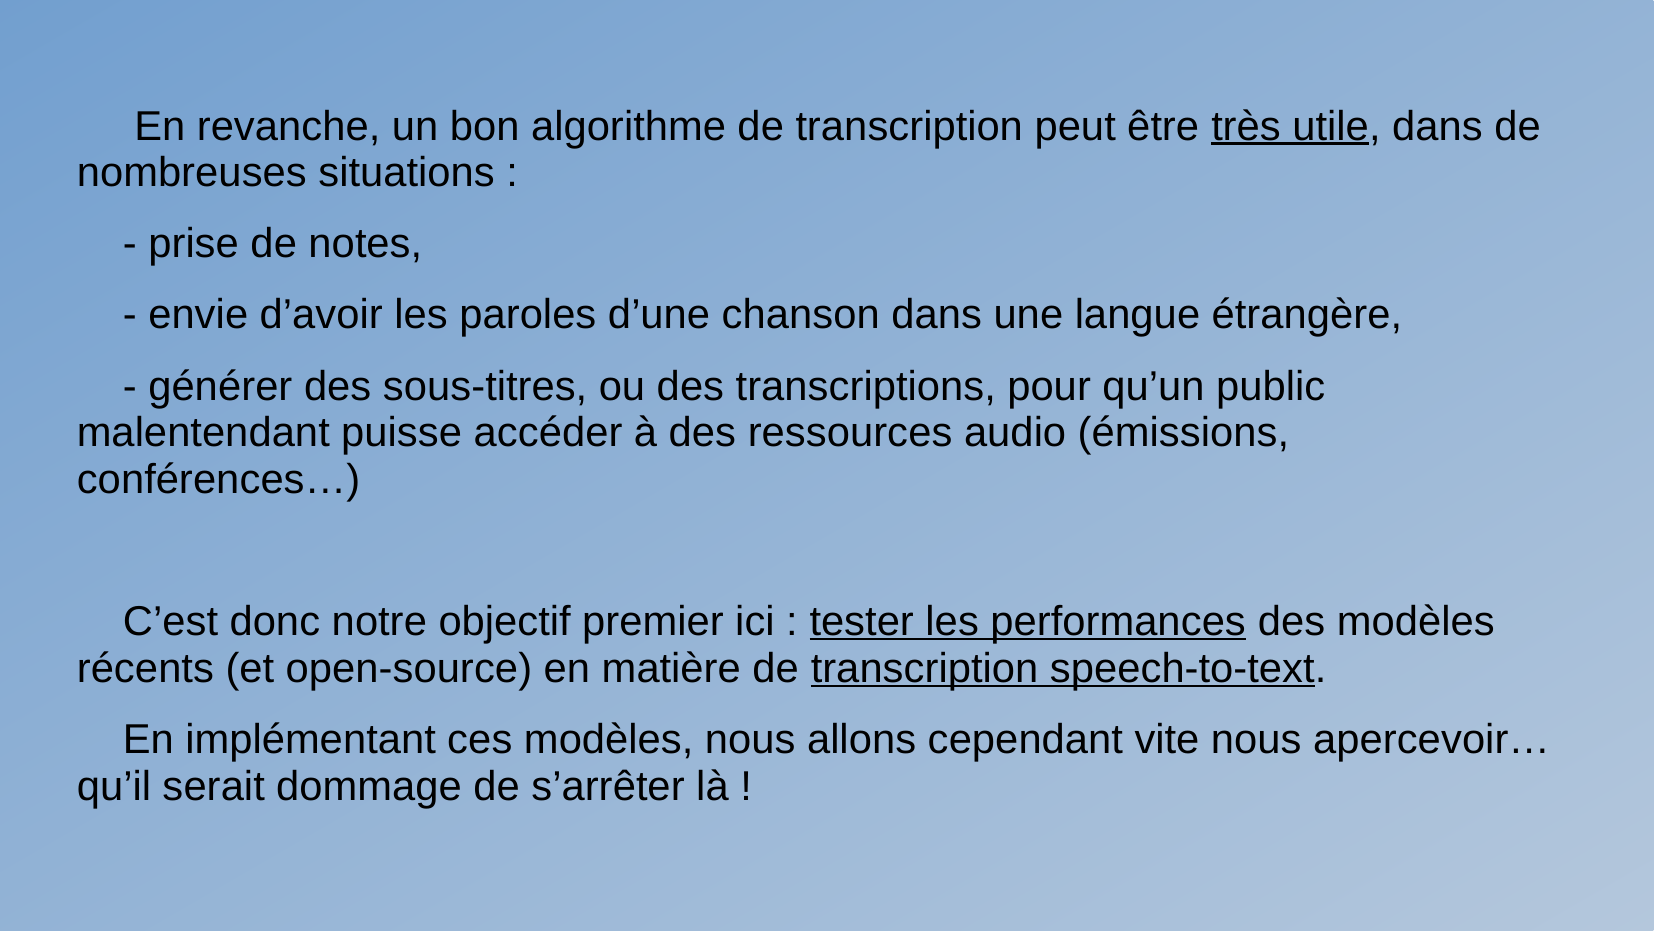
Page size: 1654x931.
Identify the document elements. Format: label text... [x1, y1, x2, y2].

list En revanche, un bon algorithme de transcription peut être très utile, dans de nombreuses situations : - prise de notes, - envie d’avoir les paroles d’une chanson dans une langue étrangère, - générer des sous-titres, ou des transcriptions, pour qu’un public malentendant puisse accéder à des ressources audio (émissions, conférences…) C’est donc notre objectif premier ici : tester les performances des modèles récents (et open-source) en matière de transcription speech-to-text. En implémentant ces modèles, nous allons cependant vite nous apercevoir… qu’il serait dommage de s’arrêter là ! [76, 30, 1565, 931]
